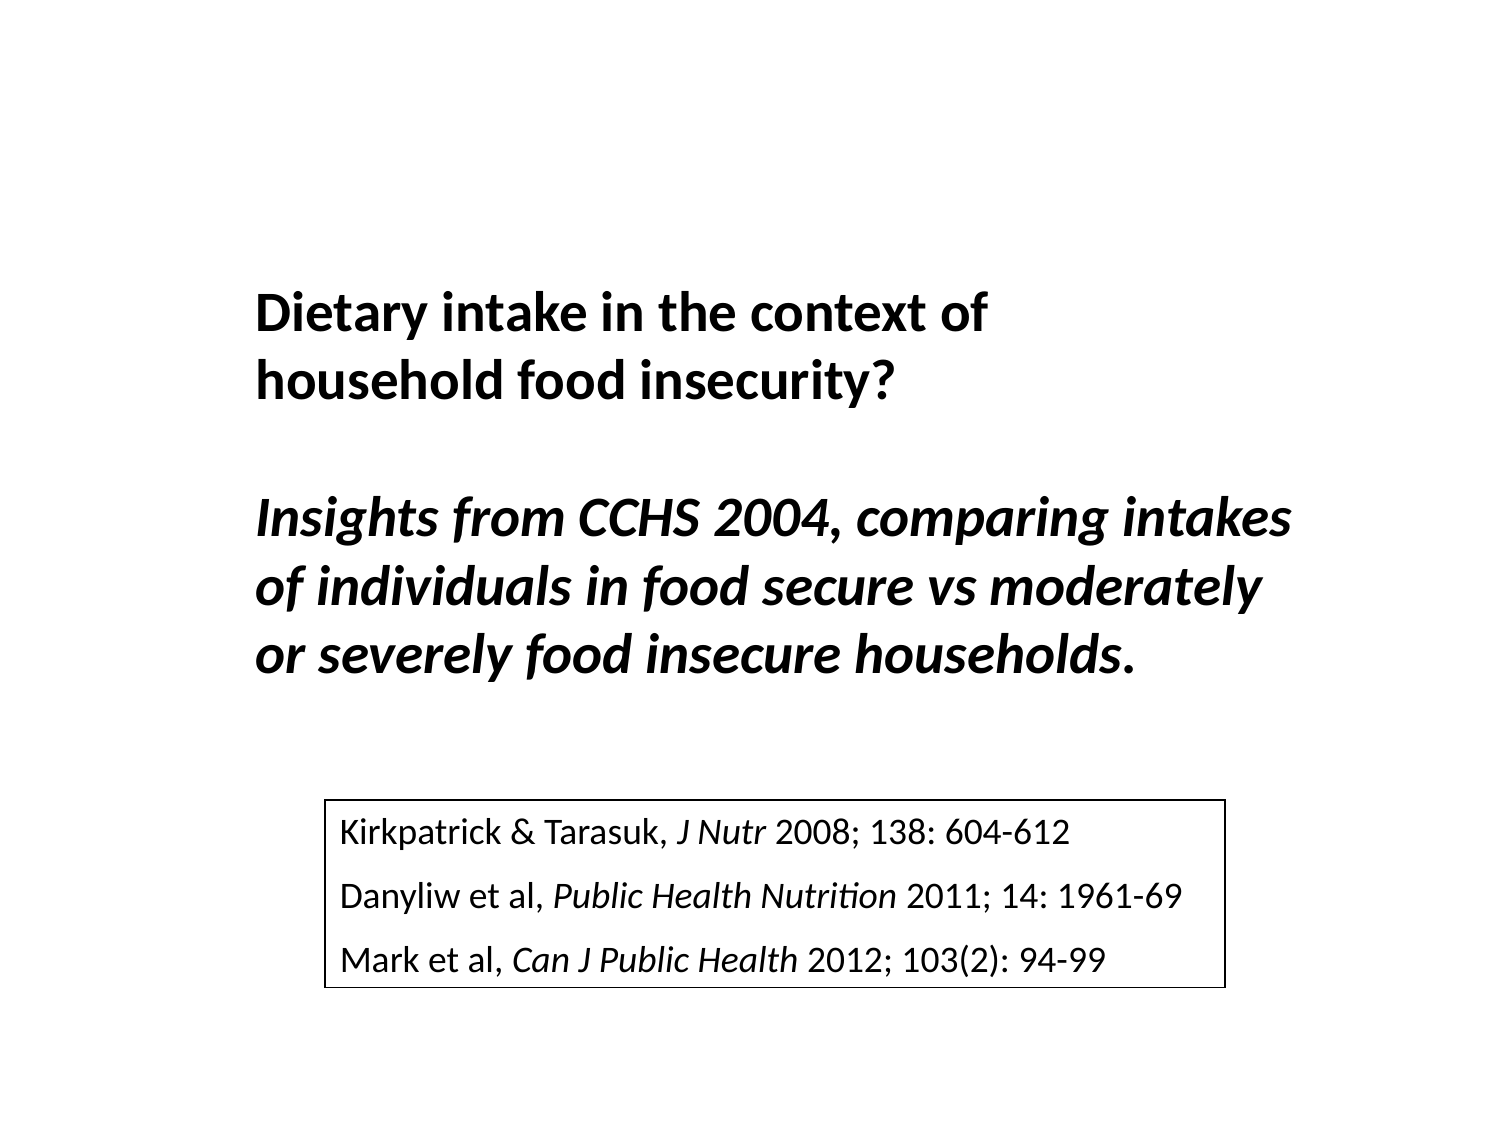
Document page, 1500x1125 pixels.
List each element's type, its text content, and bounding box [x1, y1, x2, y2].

title Dietary intake in the context of household food insecurity? Insights from CCHS 2004, comparing intakes of individuals in food secure vs moderately or severely food insecure households. [240, 262, 1310, 697]
text_box Kirkpatrick & Tarasuk, J Nutr 2008; 138: 604-612 Danyliw et al, Public Health Nutrition 2011; 14: 1961-69 Mark et al, Can J Public Health 2012; 103(2): 94-99 [324, 799, 1225, 988]
